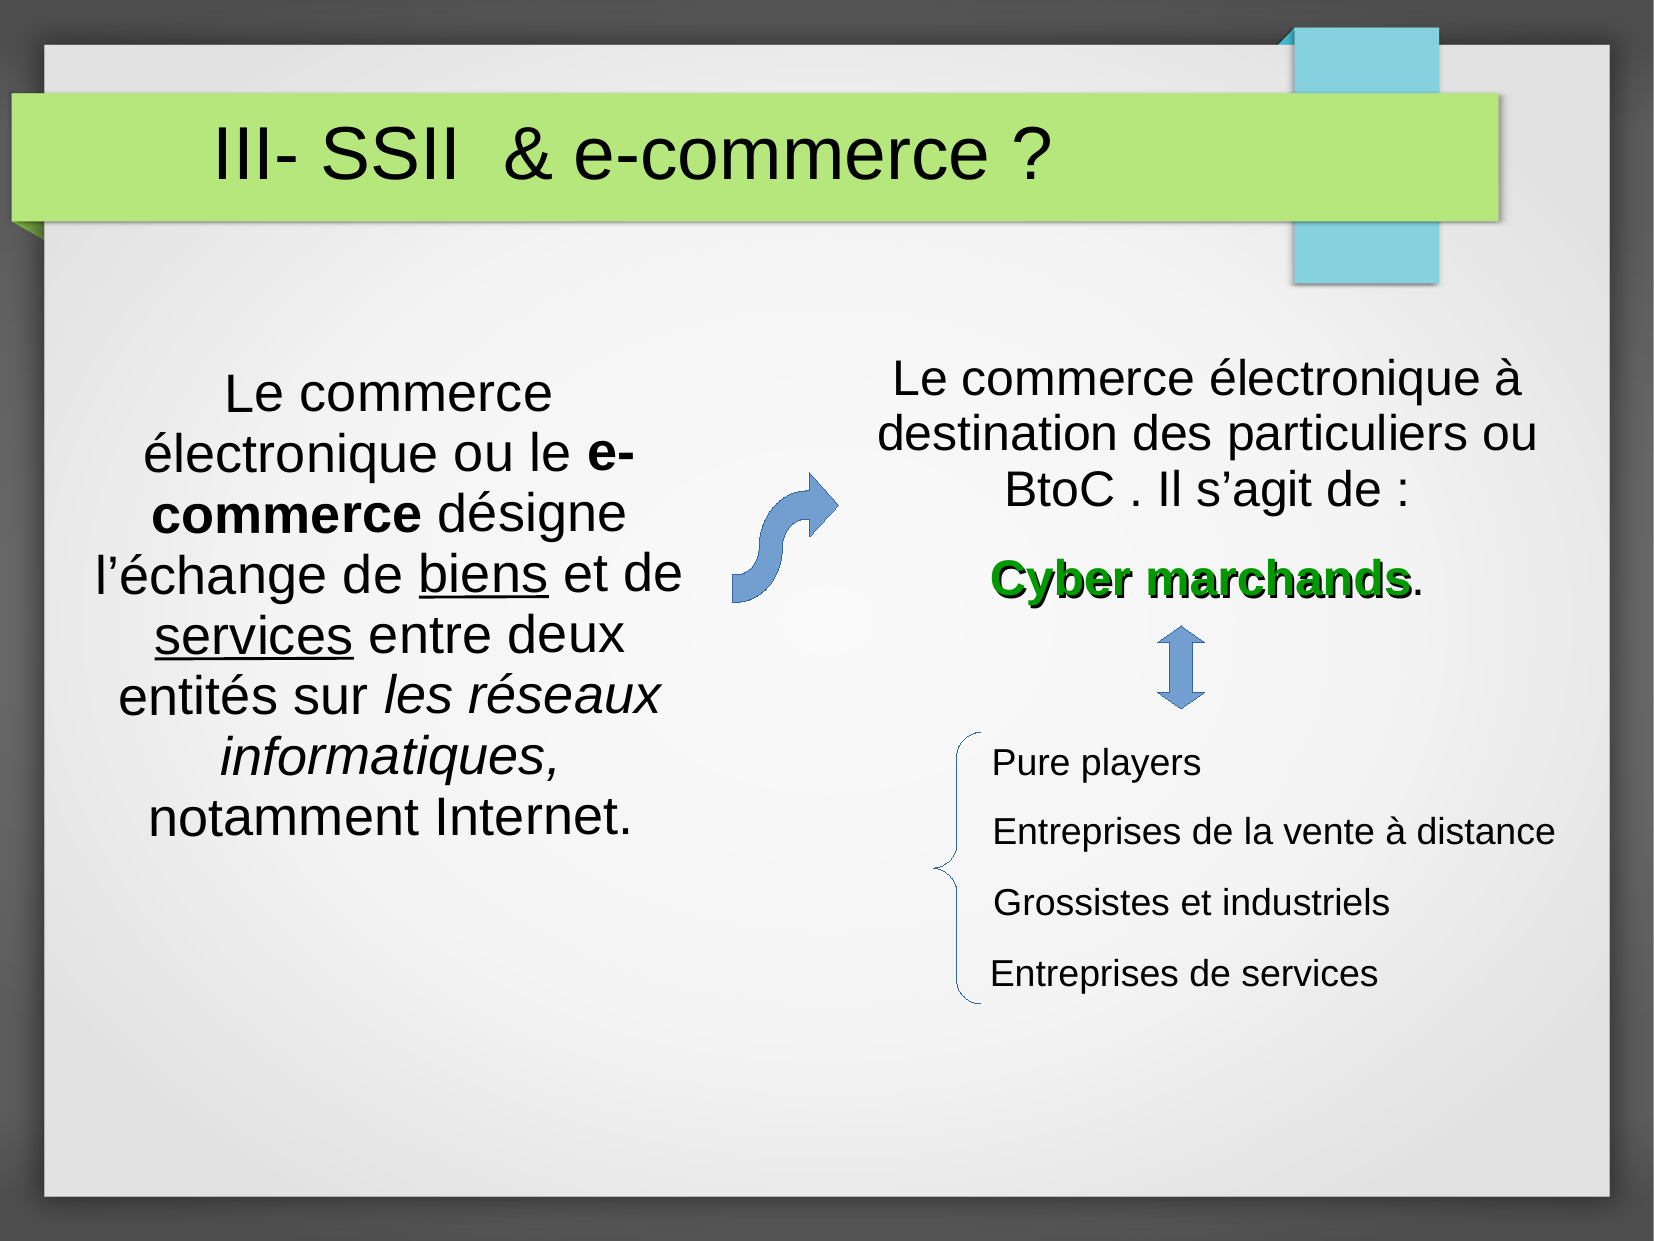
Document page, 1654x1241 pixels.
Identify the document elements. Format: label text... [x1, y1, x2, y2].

text_box Cyber marchands. [933, 543, 1483, 616]
text_box Pure players [976, 734, 1217, 792]
text_box [1157, 625, 1205, 709]
title III- SSII & e-commerce ? [212, 94, 1394, 213]
text_box Grossistes et industriels [978, 874, 1406, 931]
text_box Entreprises de services [975, 944, 1394, 1002]
text_box Le commerce électronique ou le e-commerce désigne l’échange de biens et de services entre deux entités sur les réseaux informatiques, notamment Internet. [70, 353, 710, 934]
text_box [732, 472, 839, 603]
text_box Le commerce électronique à destination des particuliers ou BtoC . Il s’agit de : [844, 342, 1571, 589]
picture [0, 0, 1654, 1241]
text_box Entreprises de la vente à distance [977, 803, 1571, 861]
